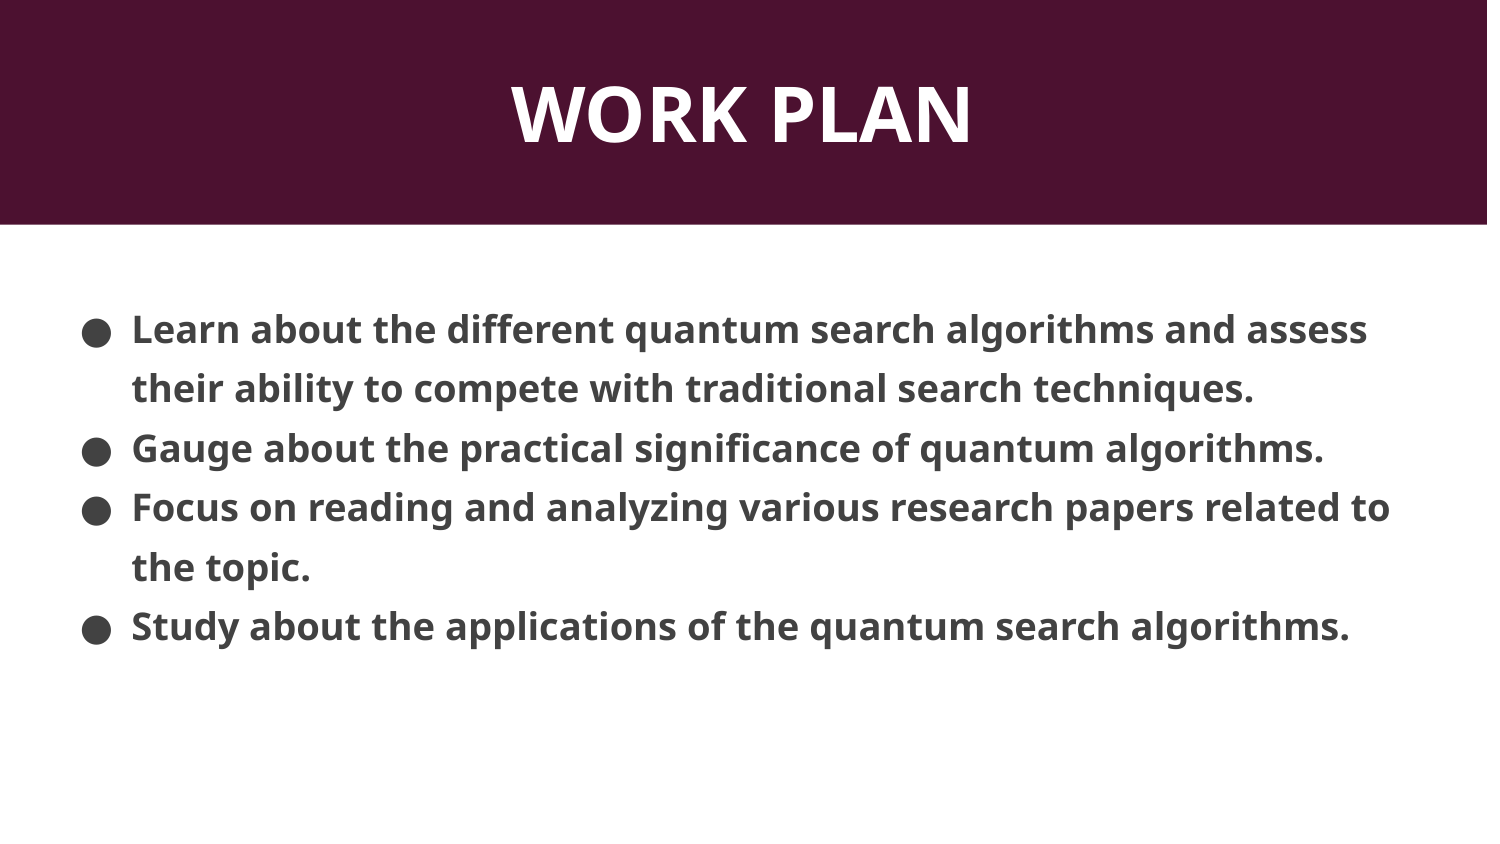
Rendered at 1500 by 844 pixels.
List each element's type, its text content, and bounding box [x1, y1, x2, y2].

title WORK PLAN [0, 0, 1487, 225]
list Learn about the different quantum search algorithms and assess their ability to compete with traditional search techniques. Gauge about the practical significance of quantum algorithms. Focus on reading and analyzing various research papers related to the topic. Study about the applications of the quantum search algorithms. [51, 279, 1449, 787]
